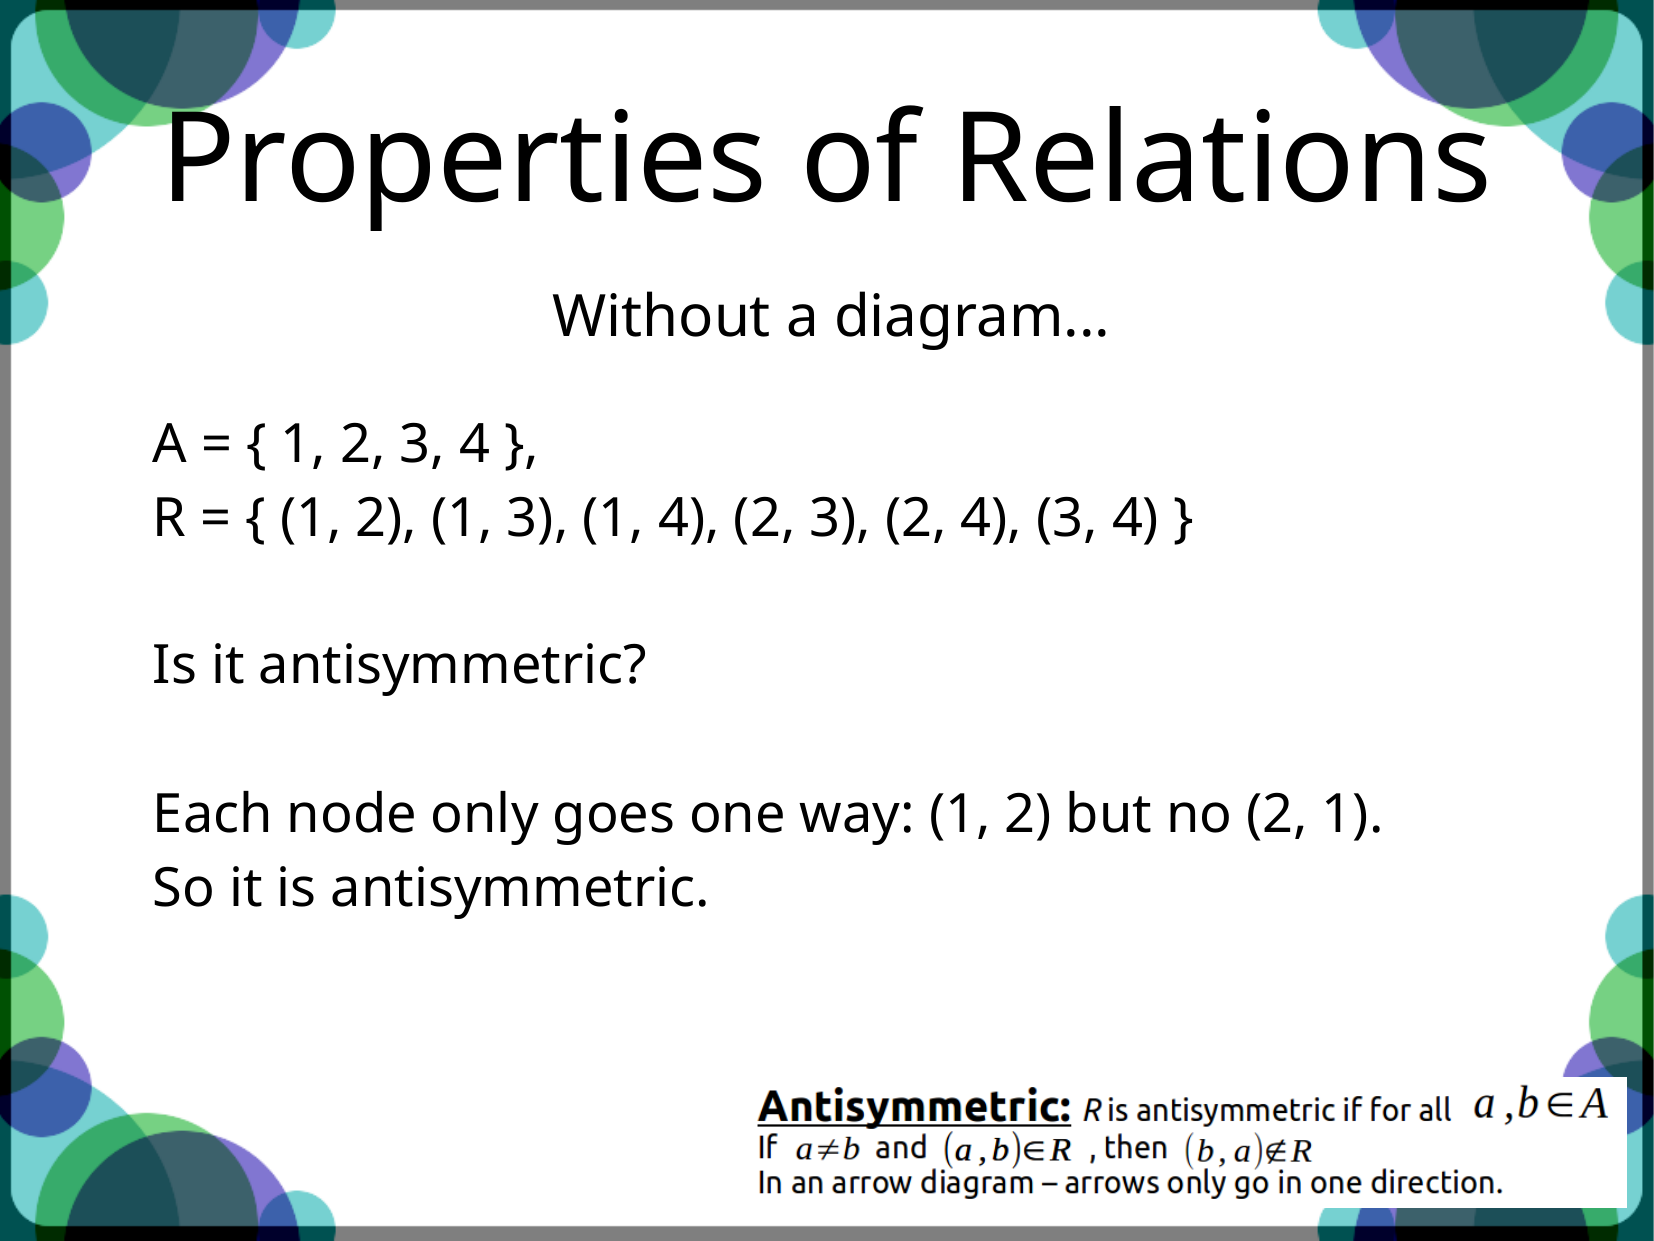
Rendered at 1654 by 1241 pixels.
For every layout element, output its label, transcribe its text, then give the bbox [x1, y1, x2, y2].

text_box Without a diagram... [173, 274, 1489, 387]
picture [0, 0, 1654, 1241]
text_box A = { 1, 2, 3, 4 }, R = { (1, 2), (1, 3), (1, 4), (2, 3), (2, 4), (3, 4) } Is it antisymmetric? Each node only goes one way: (1, 2) but no (2, 1). So it is antisymmetric. [138, 396, 1565, 837]
title Properties of Relations [82, 49, 1571, 257]
